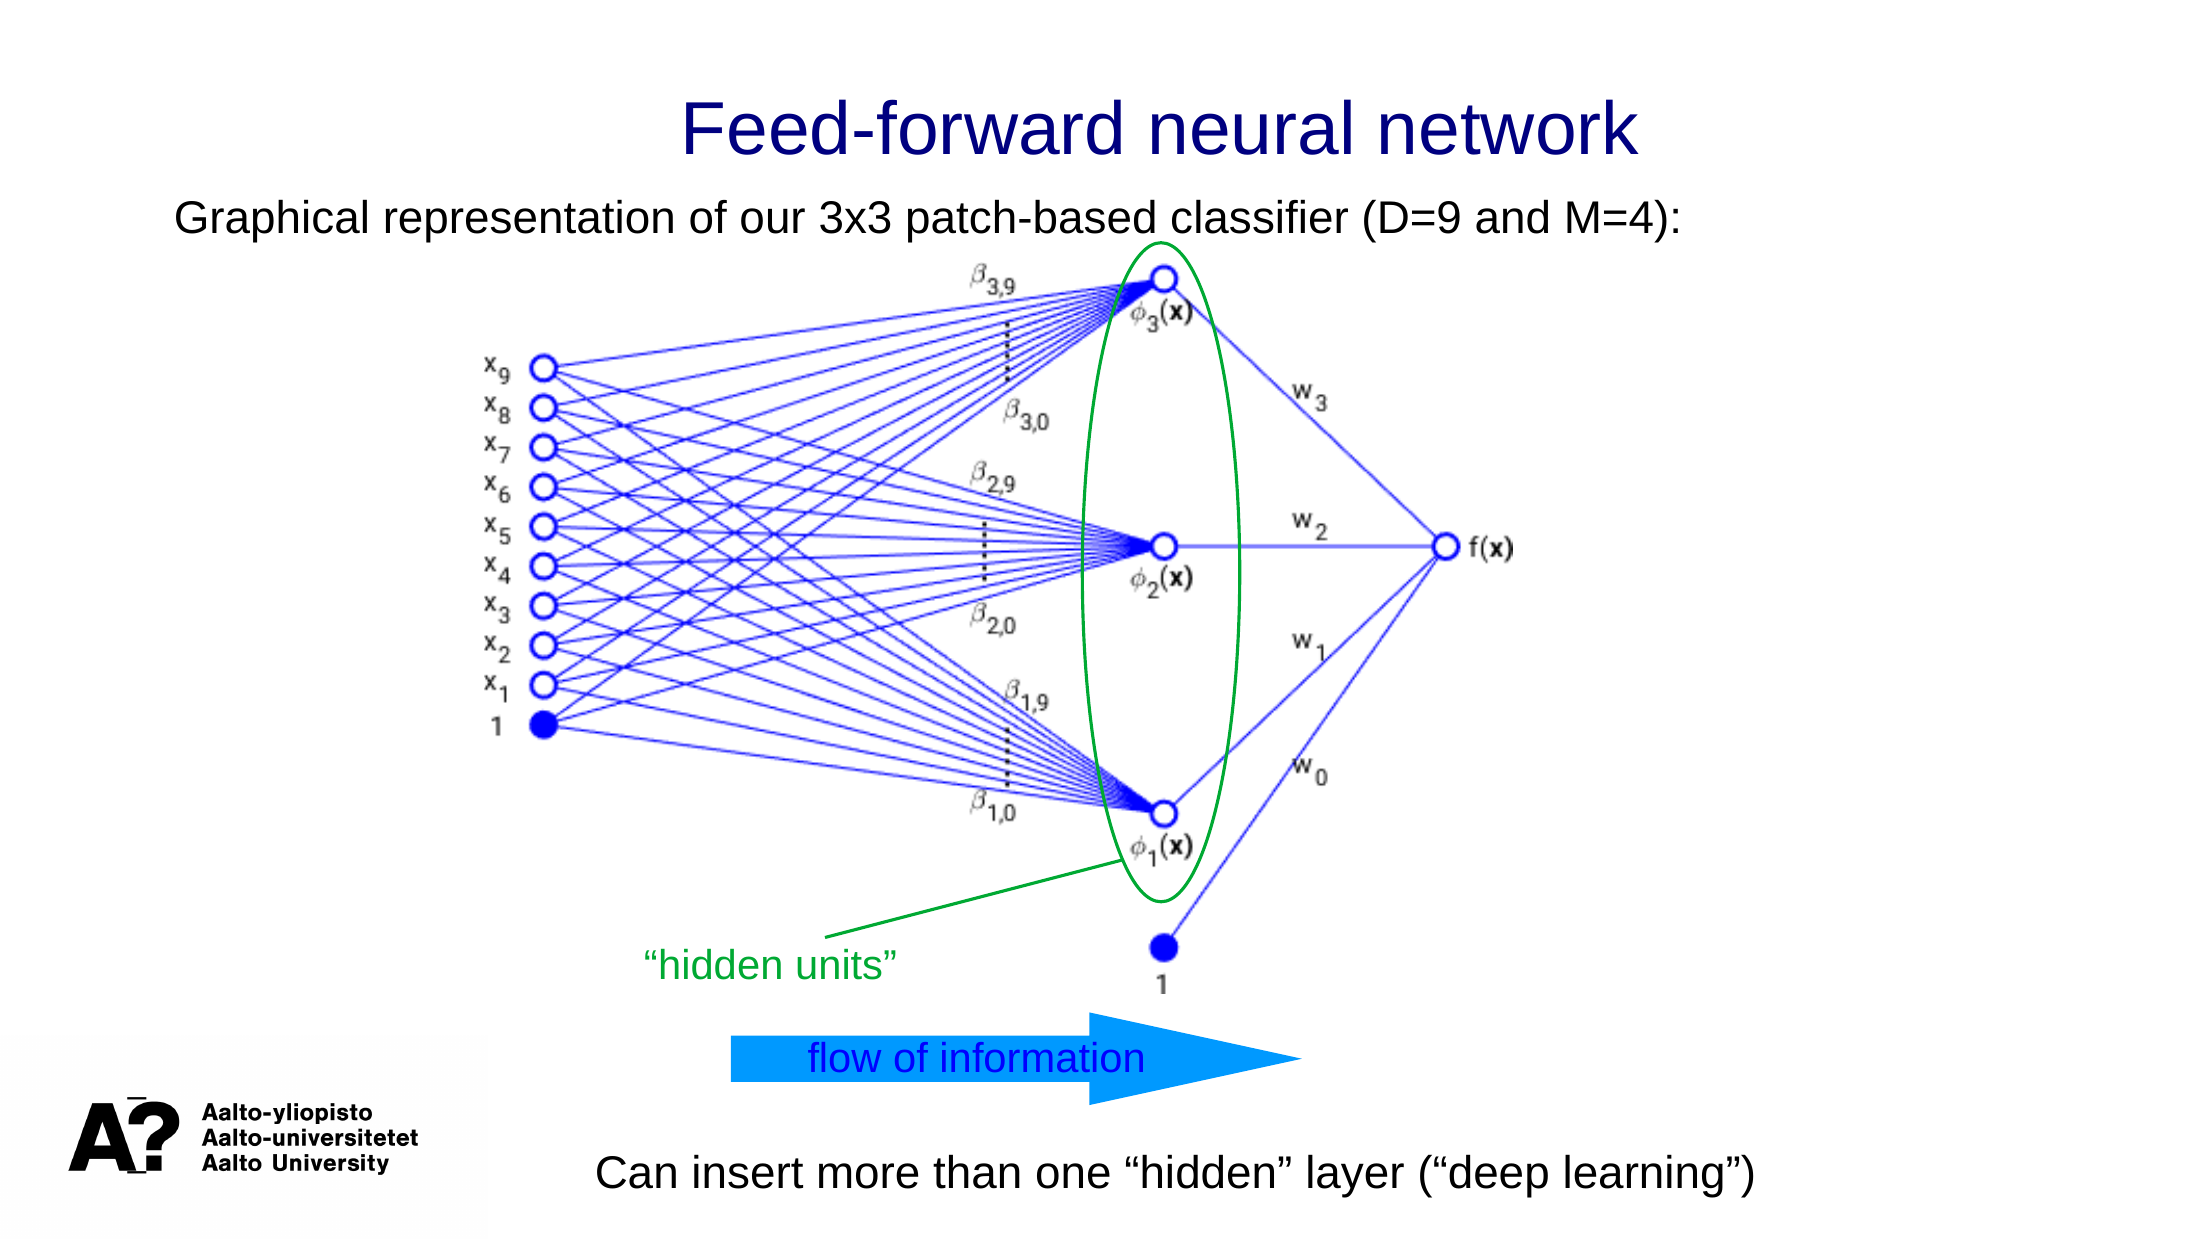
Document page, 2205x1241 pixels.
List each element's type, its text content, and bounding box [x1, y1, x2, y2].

text_box [1089, 1012, 1125, 1020]
title Feed-forward neural network [504, 65, 1817, 179]
text_box [1165, 1028, 1302, 1089]
picture [0, 1035, 488, 1239]
picture [484, 262, 1131, 994]
text_box [730, 1035, 789, 1082]
picture [837, 262, 1513, 994]
text_box flow of information [789, 1020, 1165, 1092]
picture [1084, 262, 1238, 900]
text_box Graphical representation of our 3x3 patch-based classifier (D=9 and M=4): Can insert more than one “hidden” layer (“deep learning”) [37, 179, 2101, 284]
text_box “hidden units” [600, 937, 942, 1005]
text_box [1089, 1092, 1150, 1106]
